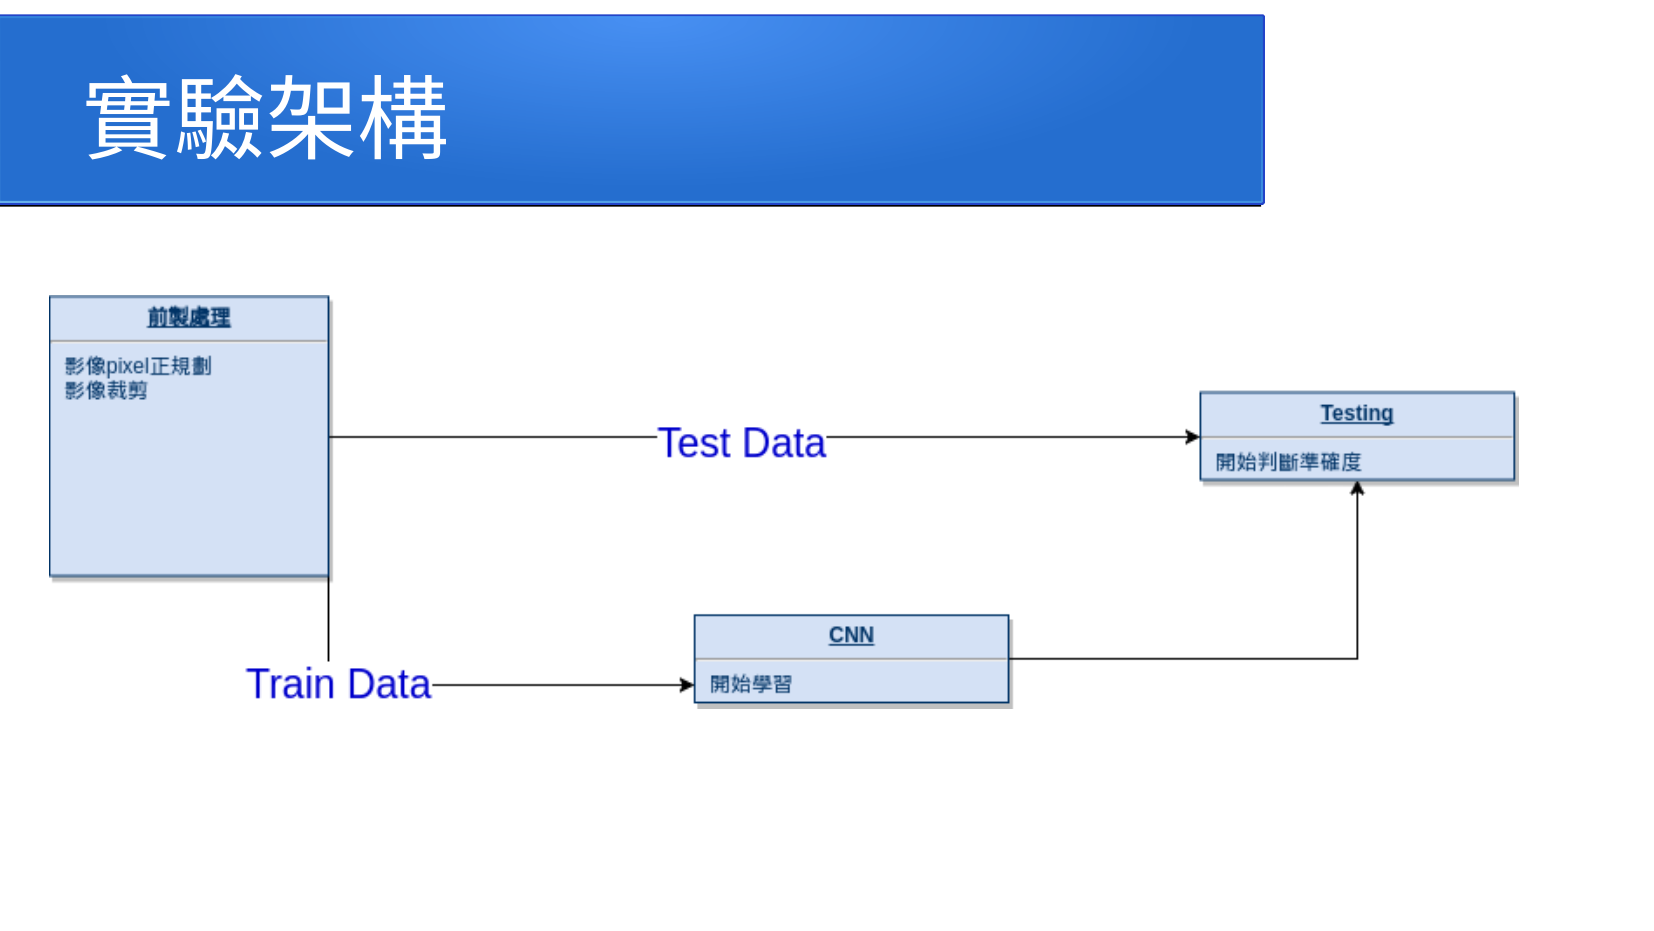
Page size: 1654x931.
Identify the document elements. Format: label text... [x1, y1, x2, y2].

title 實驗架構 [82, 35, 1235, 189]
picture [49, 295, 1519, 709]
